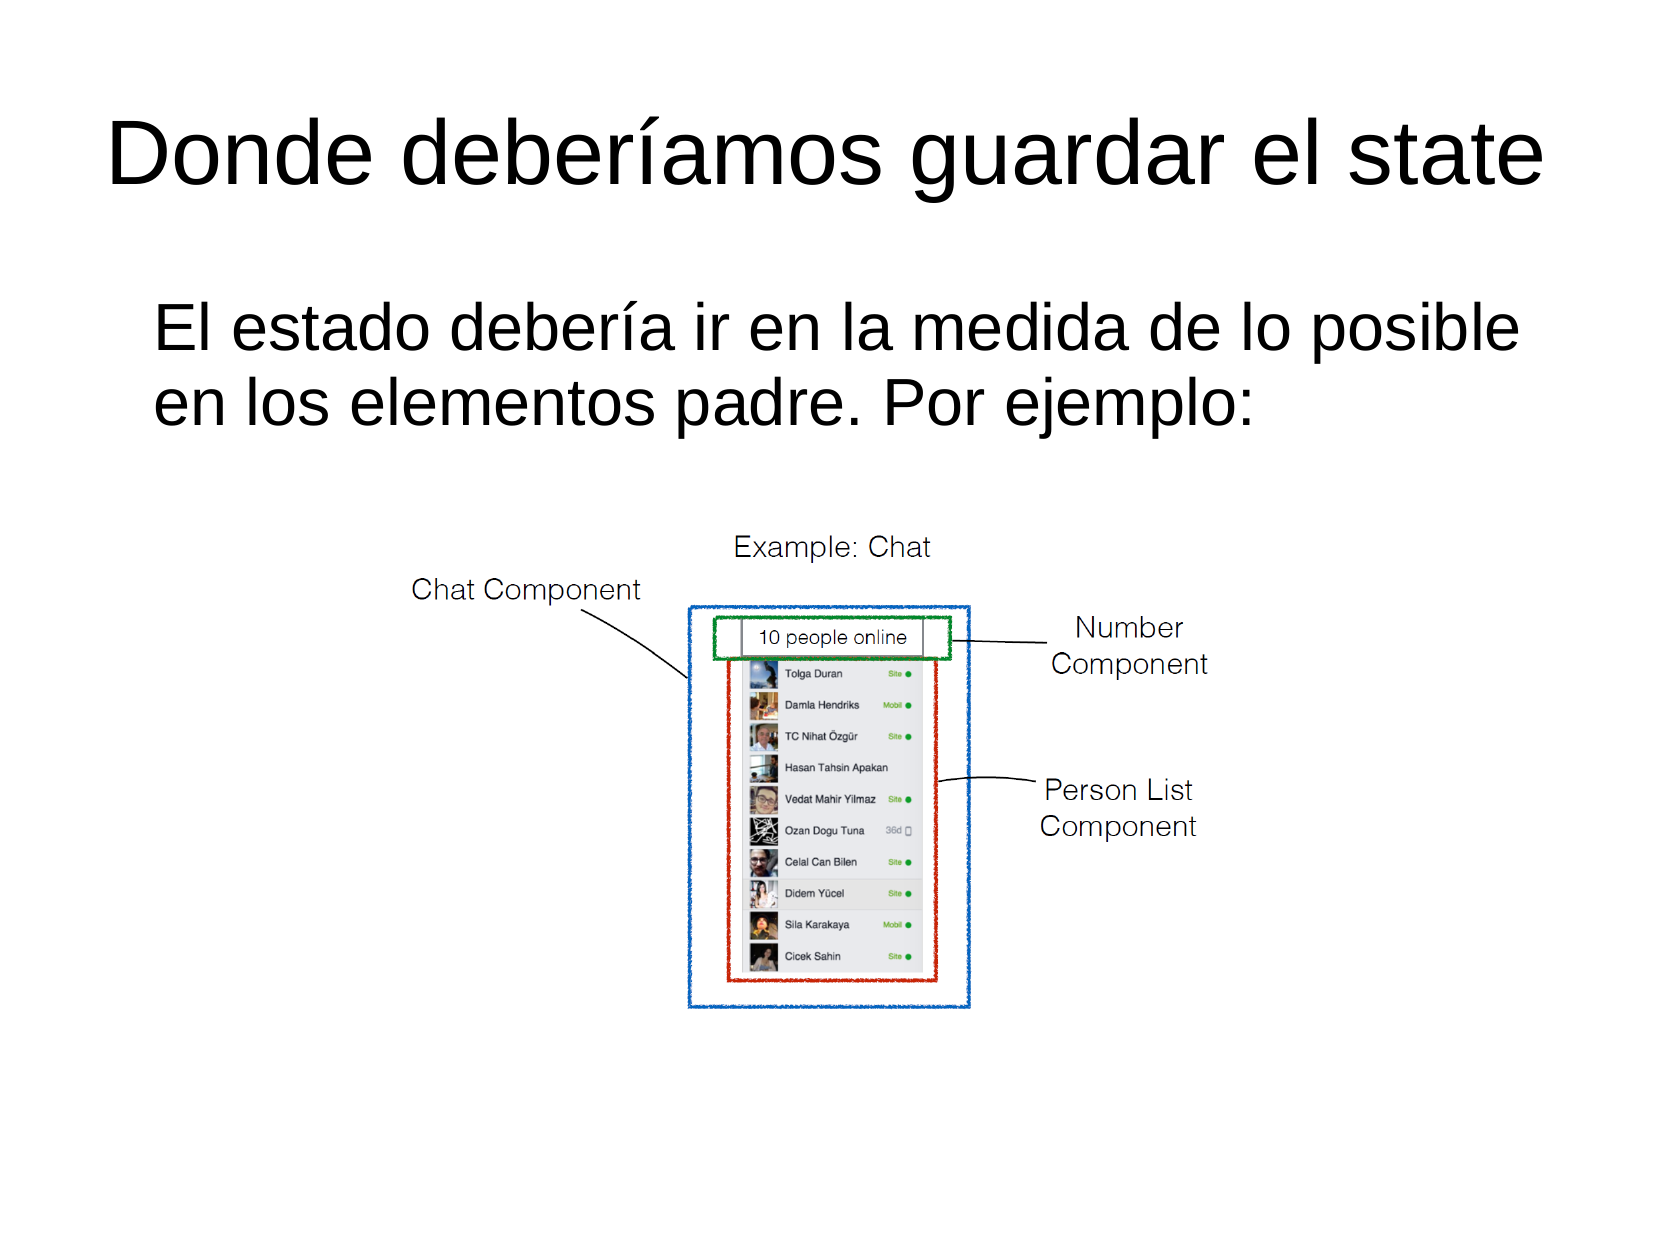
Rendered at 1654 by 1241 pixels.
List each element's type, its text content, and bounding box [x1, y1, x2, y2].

list El estado debería ir en la medida de lo posible en los elementos padre. Por ejemplo: [82, 290, 1571, 1010]
title Donde deberíamos guardar el state [82, 49, 1571, 257]
picture [400, 507, 1217, 1087]
